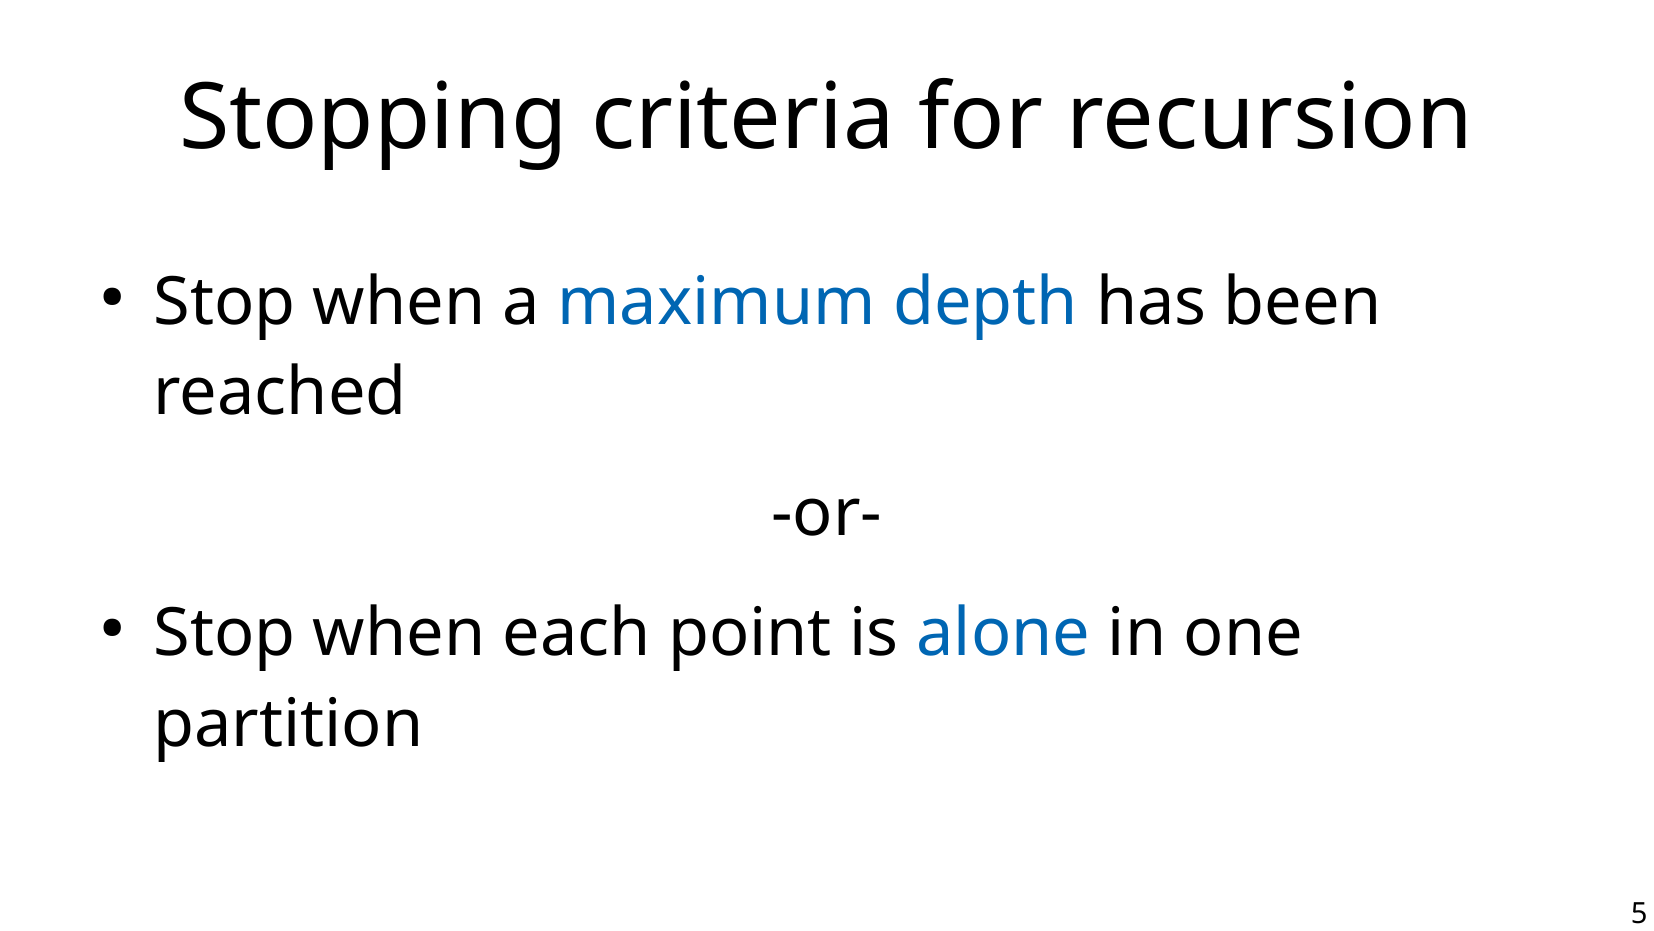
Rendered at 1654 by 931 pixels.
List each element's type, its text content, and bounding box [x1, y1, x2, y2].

list Stop when a maximum depth has been reached -or- Stop when each point is alone in one partition [82, 253, 1571, 793]
title Stopping criteria for recursion [82, 1, 1571, 226]
